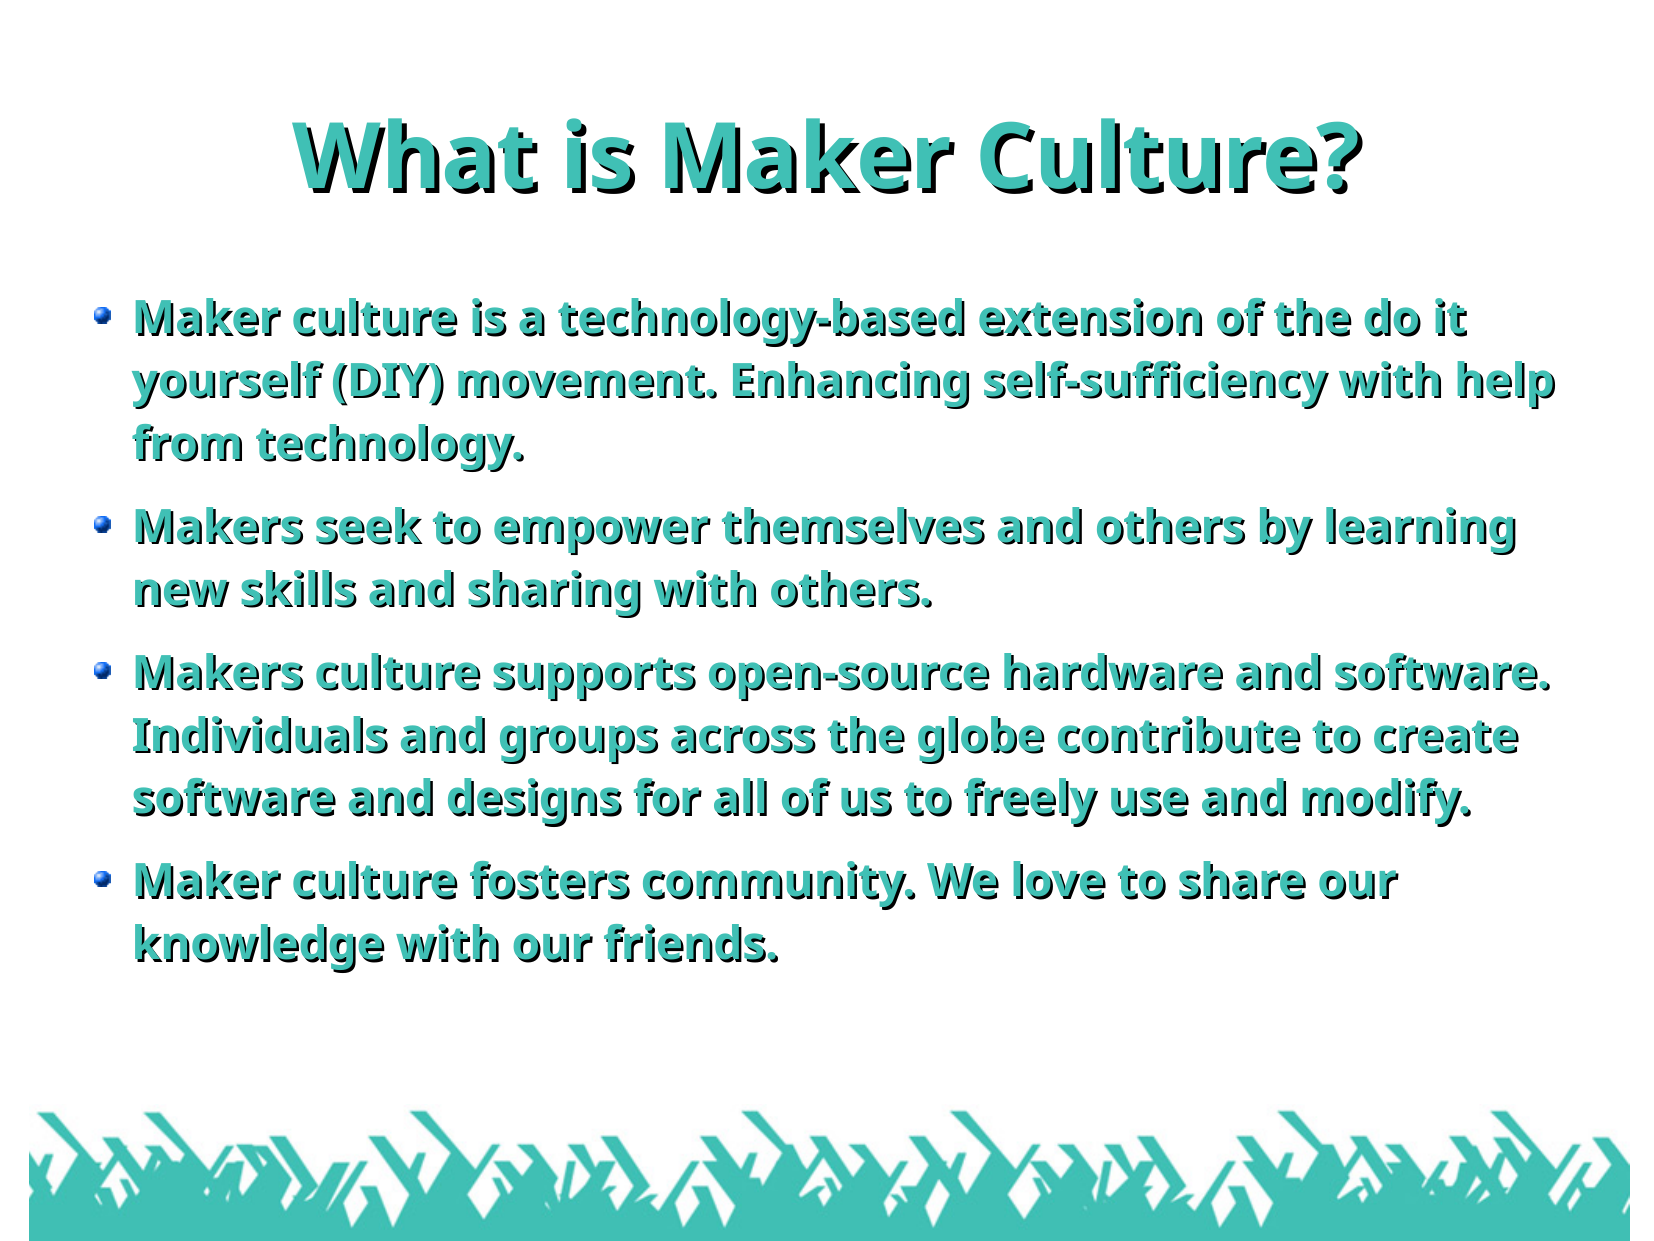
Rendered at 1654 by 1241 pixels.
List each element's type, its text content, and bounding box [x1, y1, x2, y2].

picture [29, 1104, 1630, 1241]
list Maker culture is a technology-based extension of the do it yourself (DIY) movement. Enhancing self-sufficiency with help from technology. Makers seek to empower themselves and others by learning new skills and sharing with others. Makers culture supports open-source hardware and software. Individuals and groups across the globe contribute to create software and designs for all of us to freely use and modify. Maker culture fosters community. We love to share our knowledge with our friends. [82, 284, 1571, 1004]
title What is Maker Culture? [82, 49, 1571, 257]
